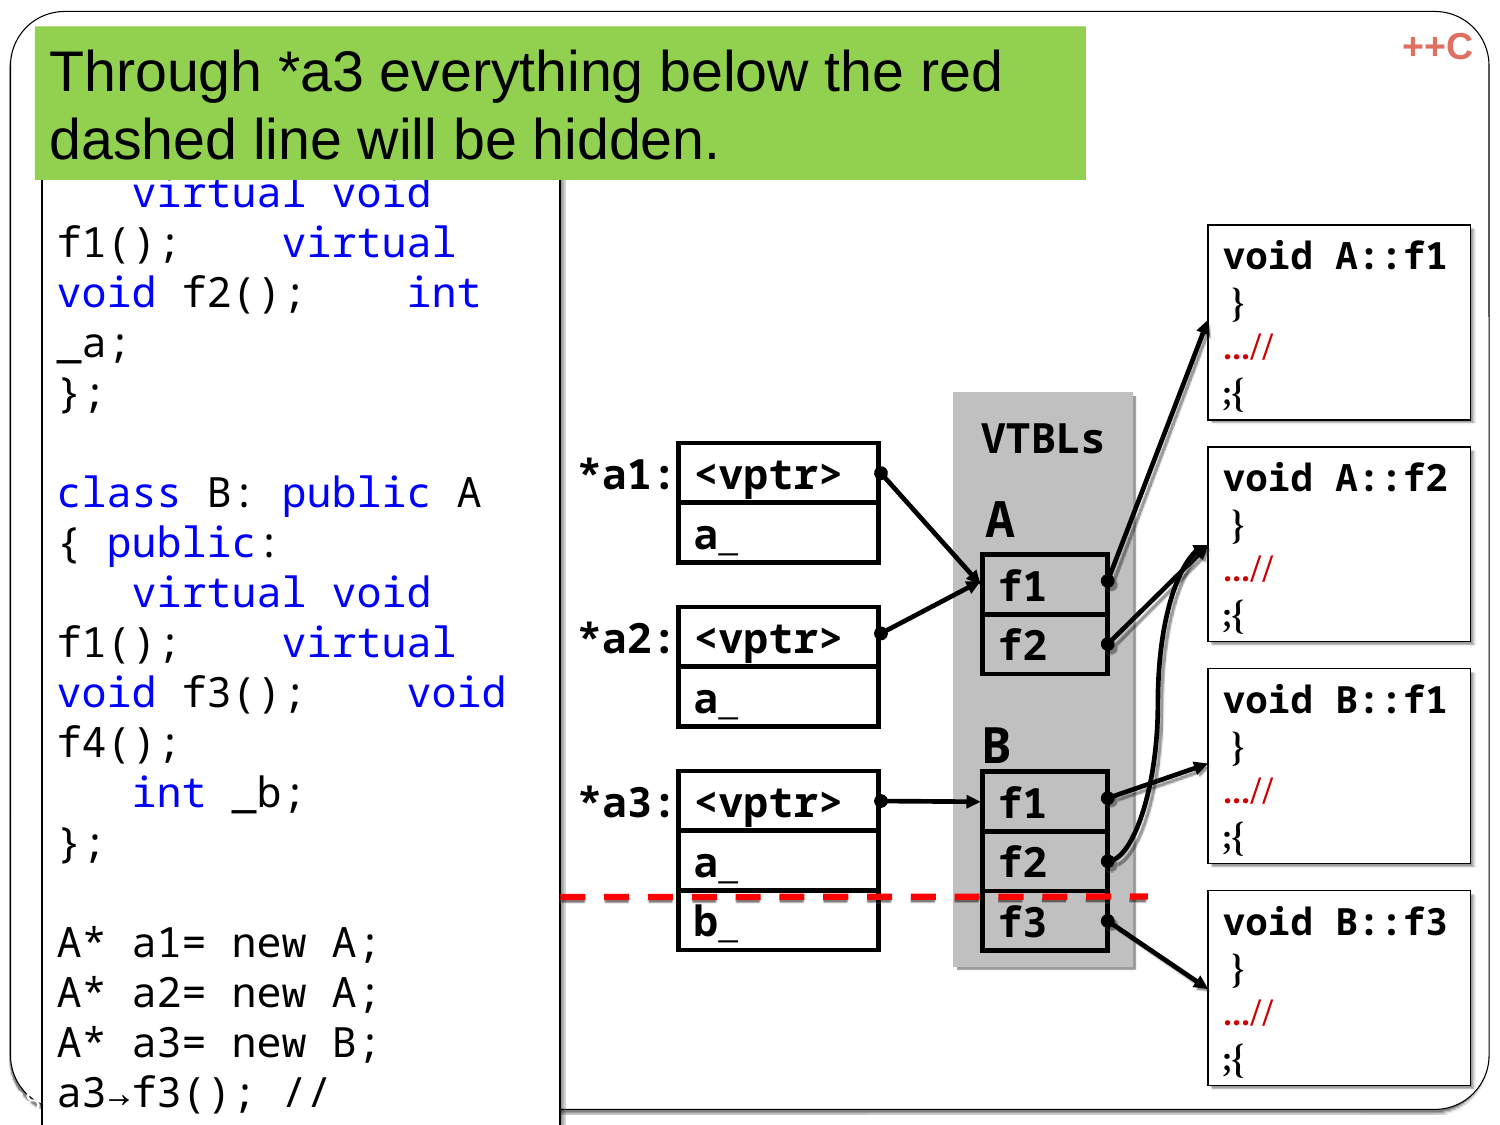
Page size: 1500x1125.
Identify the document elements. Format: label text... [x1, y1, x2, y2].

text_box *a2: [546, 589, 707, 685]
text_box <vptr> [708, 771, 879, 830]
text_box void A::f1 { //... }; [1208, 224, 1471, 420]
text_box f2 [982, 614, 1108, 674]
text_box _a [678, 666, 879, 727]
text_box _a [678, 830, 879, 890]
text_box [1108, 845, 1134, 935]
text_box *a1: [546, 425, 707, 521]
text_box <vptr> [707, 606, 879, 666]
text_box void A::f2 { //... }; [1208, 446, 1471, 642]
text_box [953, 392, 1134, 968]
text_box void B::f1 { //... }; [1208, 668, 1471, 864]
text_box A [970, 479, 1031, 555]
text_box _a [678, 502, 879, 563]
text_box Through *a3 everything below the red dashed line will be hidden. [34, 26, 1086, 180]
text_box f3 [982, 891, 1108, 951]
text_box _b [678, 890, 879, 950]
text_box VTBLs [966, 404, 1121, 470]
text_box class A { public: virtual void f1(); virtual void f2(); int _a; }; class B: public A { public: virtual void f1(); virtual void f3(); void f4(); int _b; }; A* a1= new A; A* a2= new A; A* a3= new B; a3→f3(); // comp.err. a3→f4(); // comp.err. [41, 180, 561, 1125]
text_box f1 [982, 771, 1108, 831]
text_box [1108, 525, 1134, 637]
text_box B [967, 705, 1027, 781]
text_box *a3: [547, 753, 708, 849]
text_box [1108, 793, 1134, 856]
text_box f2 [982, 831, 1108, 891]
text_box void B::f3 { //... }; [1208, 890, 1471, 1086]
text_box f1 [982, 554, 1108, 614]
text_box [953, 559, 968, 592]
slide_number <number> [0, 1074, 50, 1125]
text_box <vptr> [707, 443, 879, 502]
